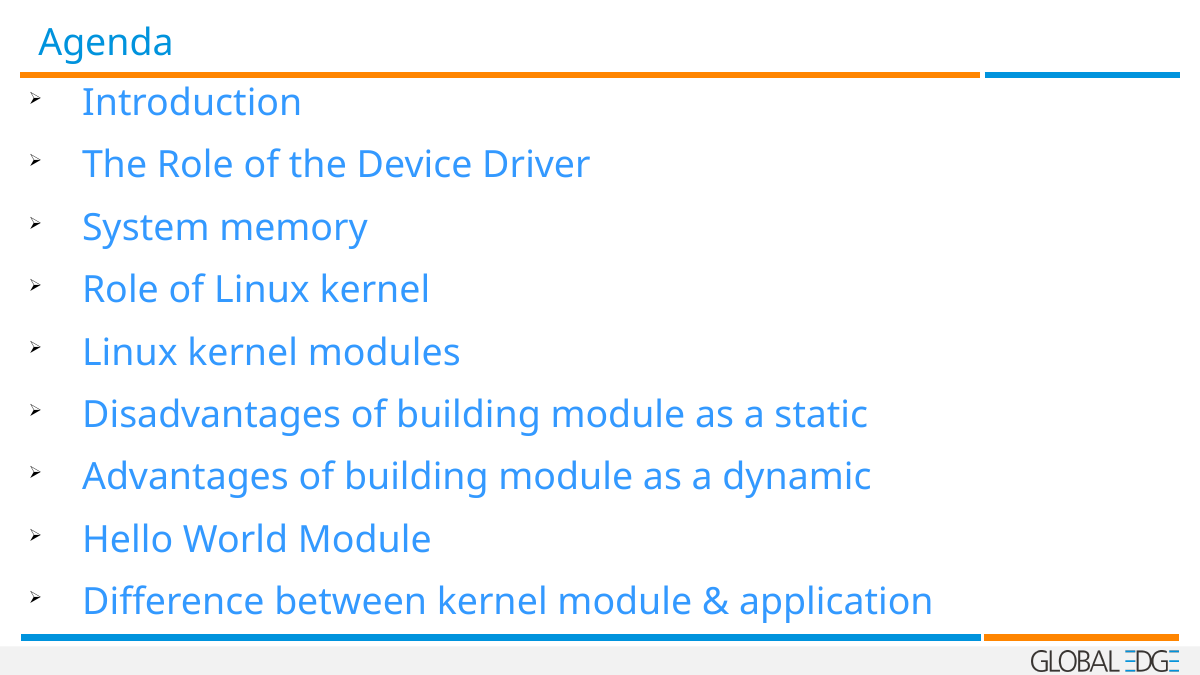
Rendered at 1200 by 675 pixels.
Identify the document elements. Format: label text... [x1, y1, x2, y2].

text_box Agenda [23, 11, 1182, 71]
list Introduction The Role of the Device Driver System memory Role of Linux kernel Linux kernel modules Disadvantages of building module as a static Advantages of building module as a dynamic Hello World Module Difference between kernel module & application [0, 9, 1159, 635]
picture [1031, 650, 1179, 672]
